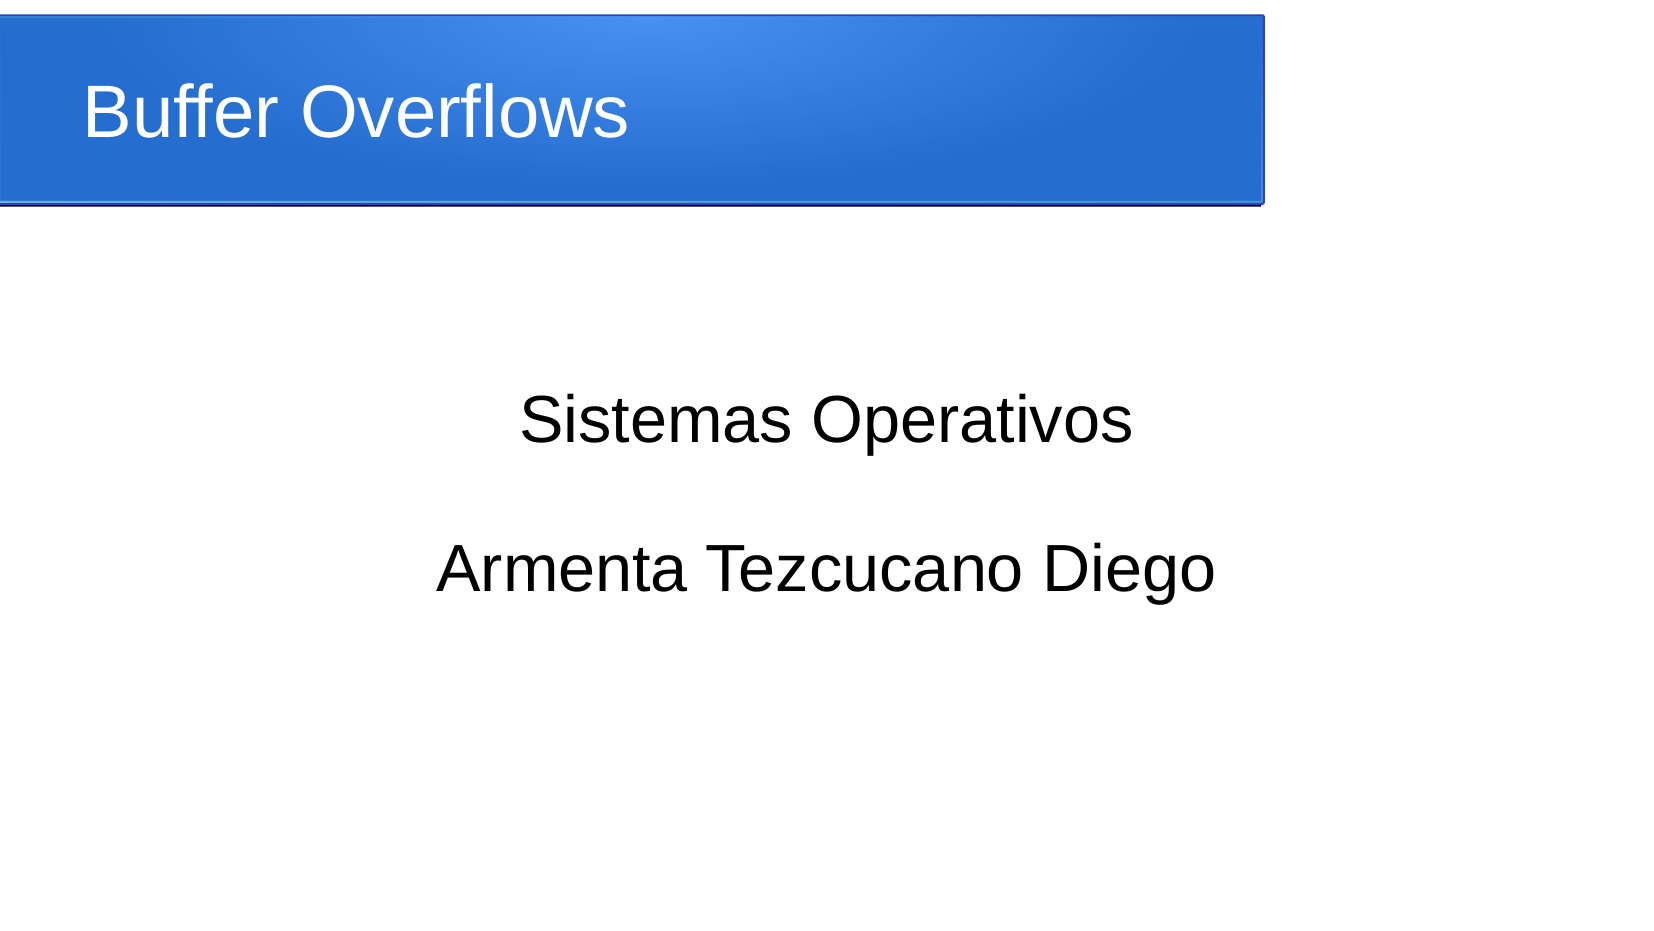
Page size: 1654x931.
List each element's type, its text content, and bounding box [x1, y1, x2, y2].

title Buffer Overflows [82, 35, 1235, 189]
subtitle Sistemas Operativos Armenta Tezcucano Diego [82, 224, 1571, 764]
